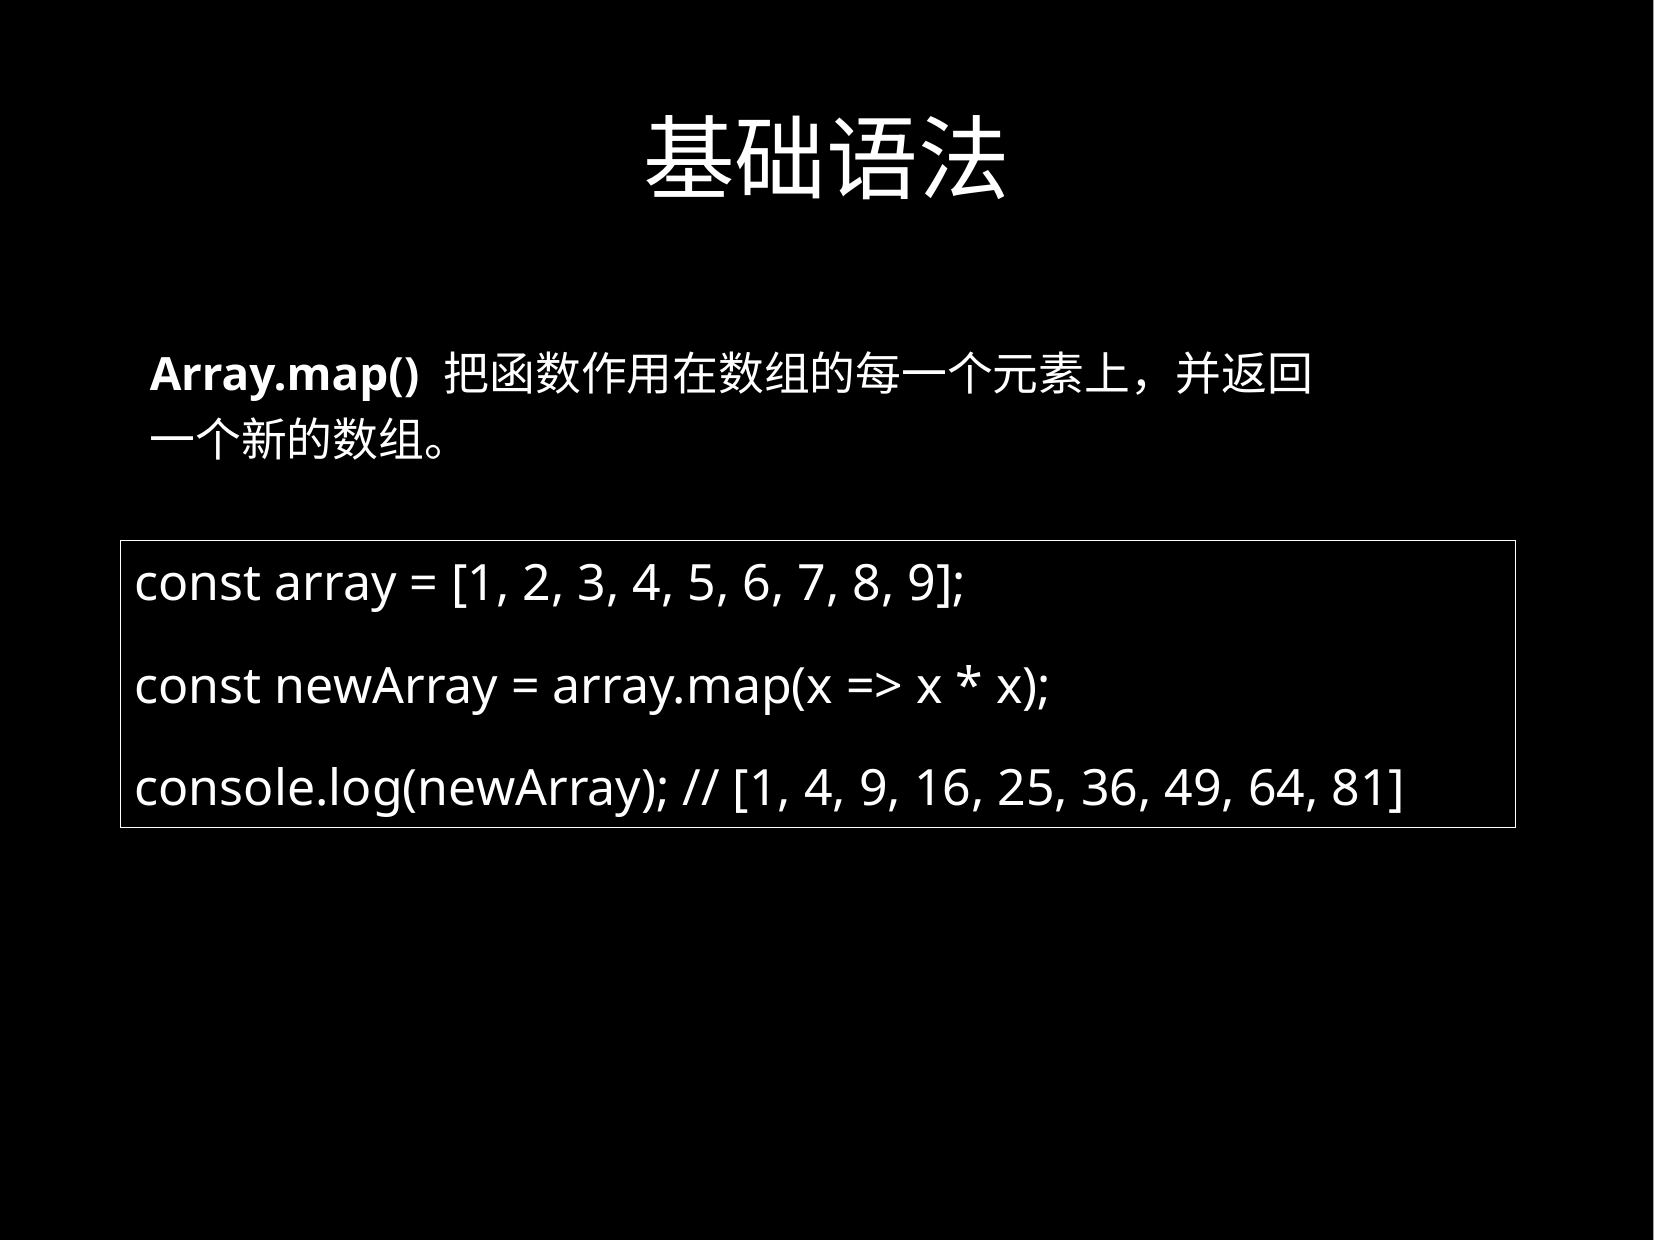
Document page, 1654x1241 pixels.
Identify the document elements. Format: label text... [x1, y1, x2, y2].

title 基础语法 [82, 49, 1571, 257]
text_box Array.map() 把函数作用在数组的每一个元素上，并返回一个新的数组。 [135, 330, 1351, 481]
text_box const array = [1, 2, 3, 4, 5, 6, 7, 8, 9]; const newArray = array.map(x => x * x); console.log(newArray); // [1, 4, 9, 16, 25, 36, 49, 64, 81] [120, 540, 1516, 755]
